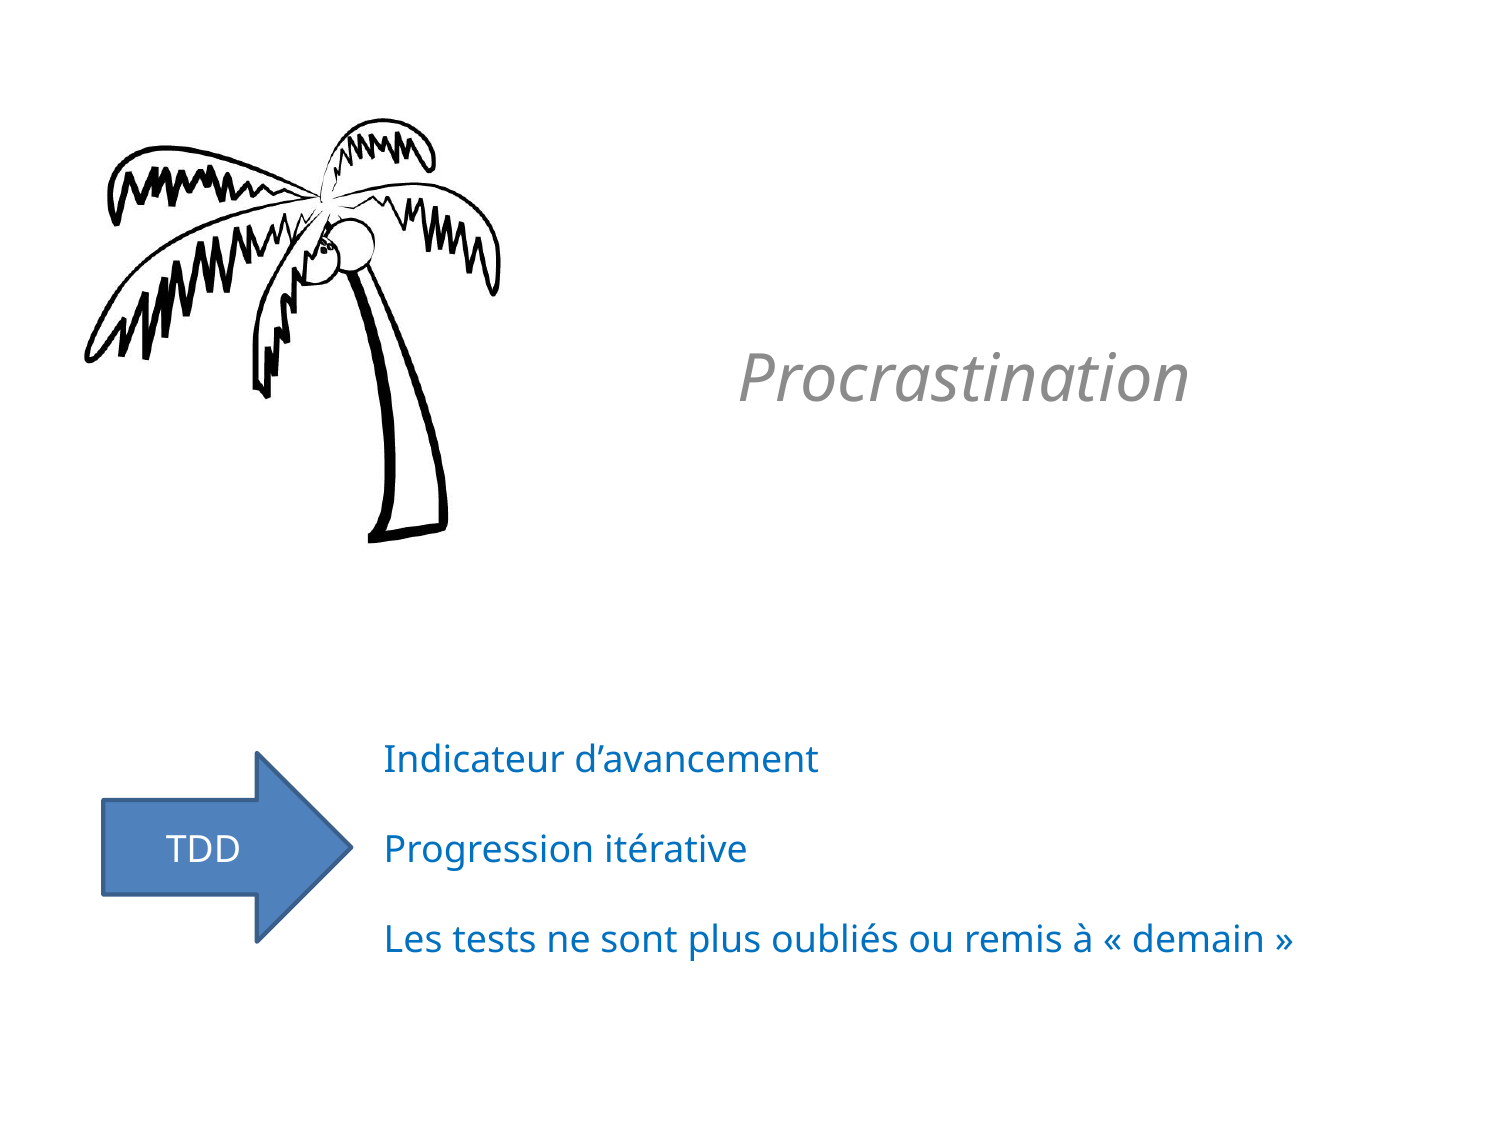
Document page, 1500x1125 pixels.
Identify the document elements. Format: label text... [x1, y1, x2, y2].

text_box TDD [103, 752, 352, 942]
text_box Procrastination [550, 139, 1424, 611]
text_box Indicateur d’avancement Progression itérative Les tests ne sont plus oubliés ou remis à « demain » [368, 682, 1478, 1013]
picture [64, 7, 550, 630]
